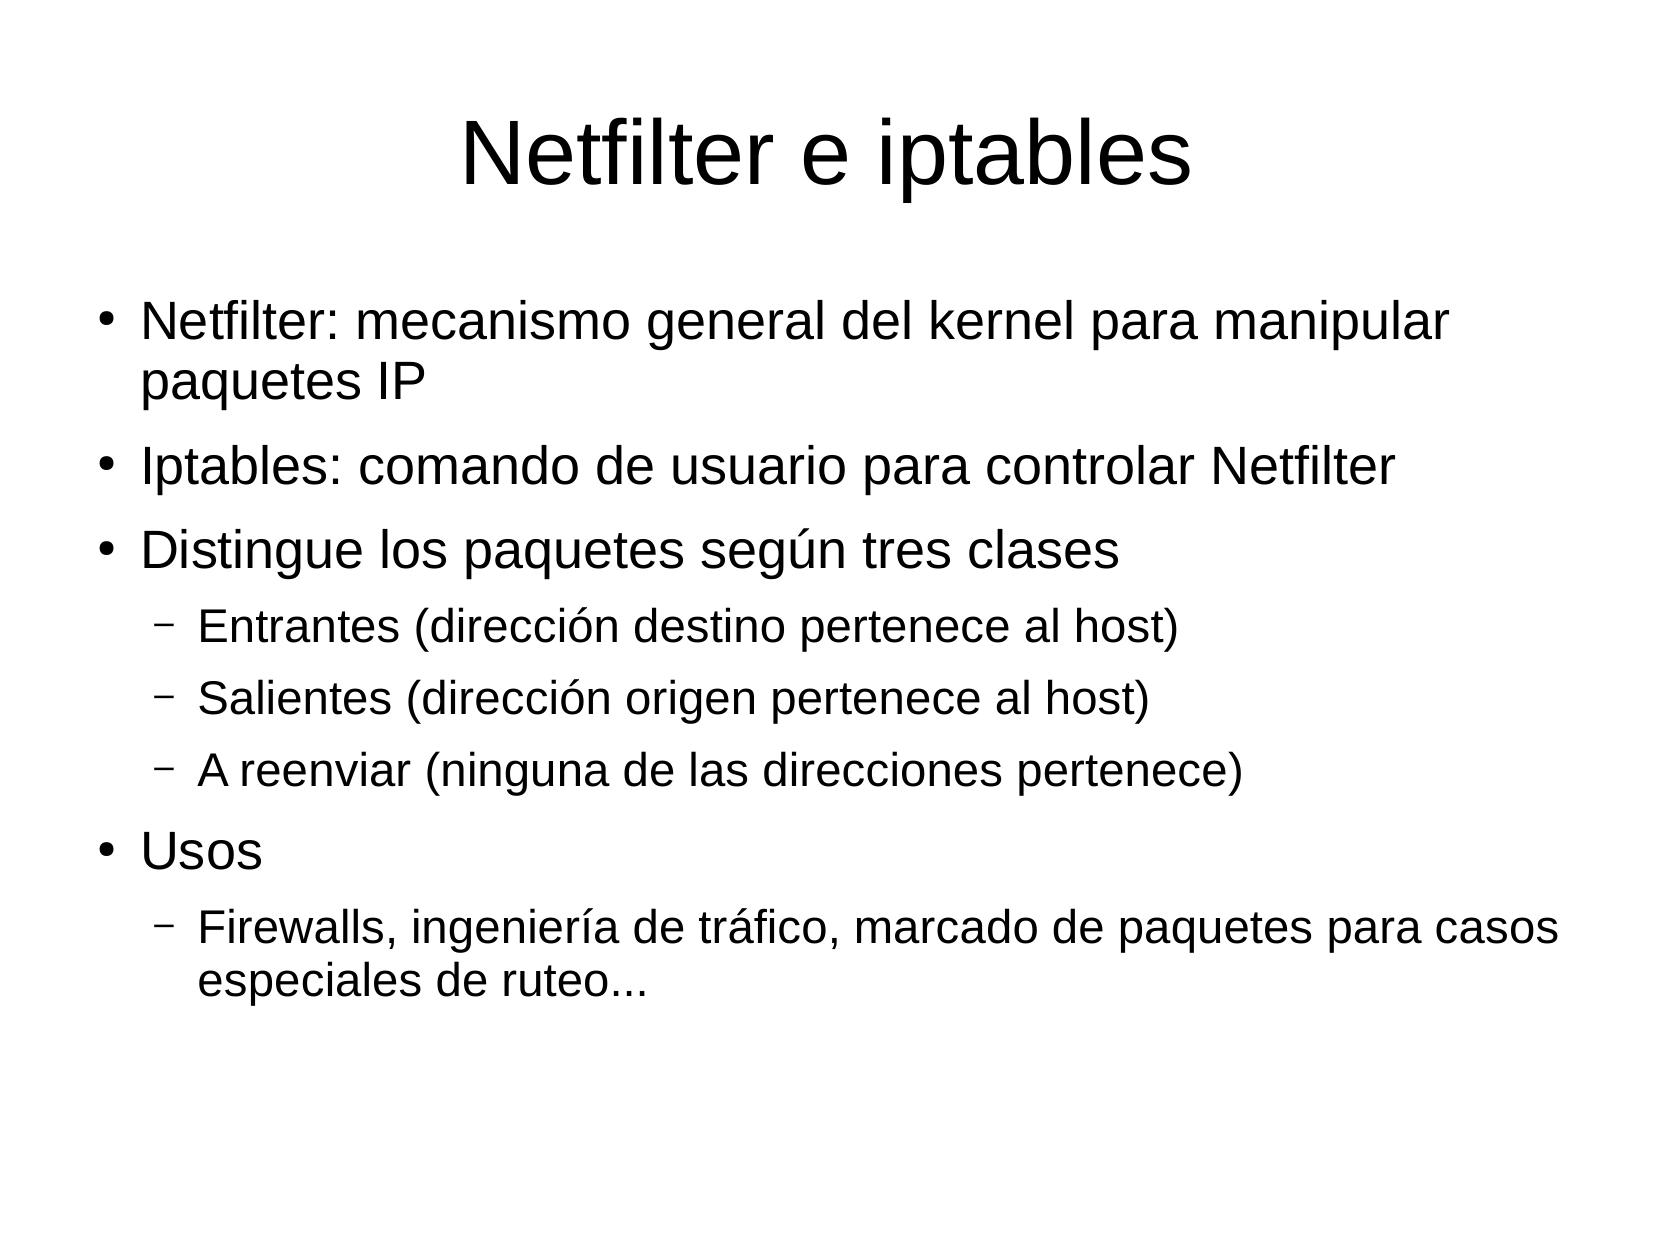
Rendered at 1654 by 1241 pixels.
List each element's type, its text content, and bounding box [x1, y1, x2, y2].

list Netfilter: mecanismo general del kernel para manipular paquetes IP Iptables: comando de usuario para controlar Netfilter Distingue los paquetes según tres clases Entrantes (dirección destino pertenece al host) Salientes (dirección origen pertenece al host) A reenviar (ninguna de las direcciones pertenece) Usos Firewalls, ingeniería de tráfico, marcado de paquetes para casos especiales de ruteo... [82, 290, 1571, 1010]
title Netfilter e iptables [82, 49, 1571, 257]
